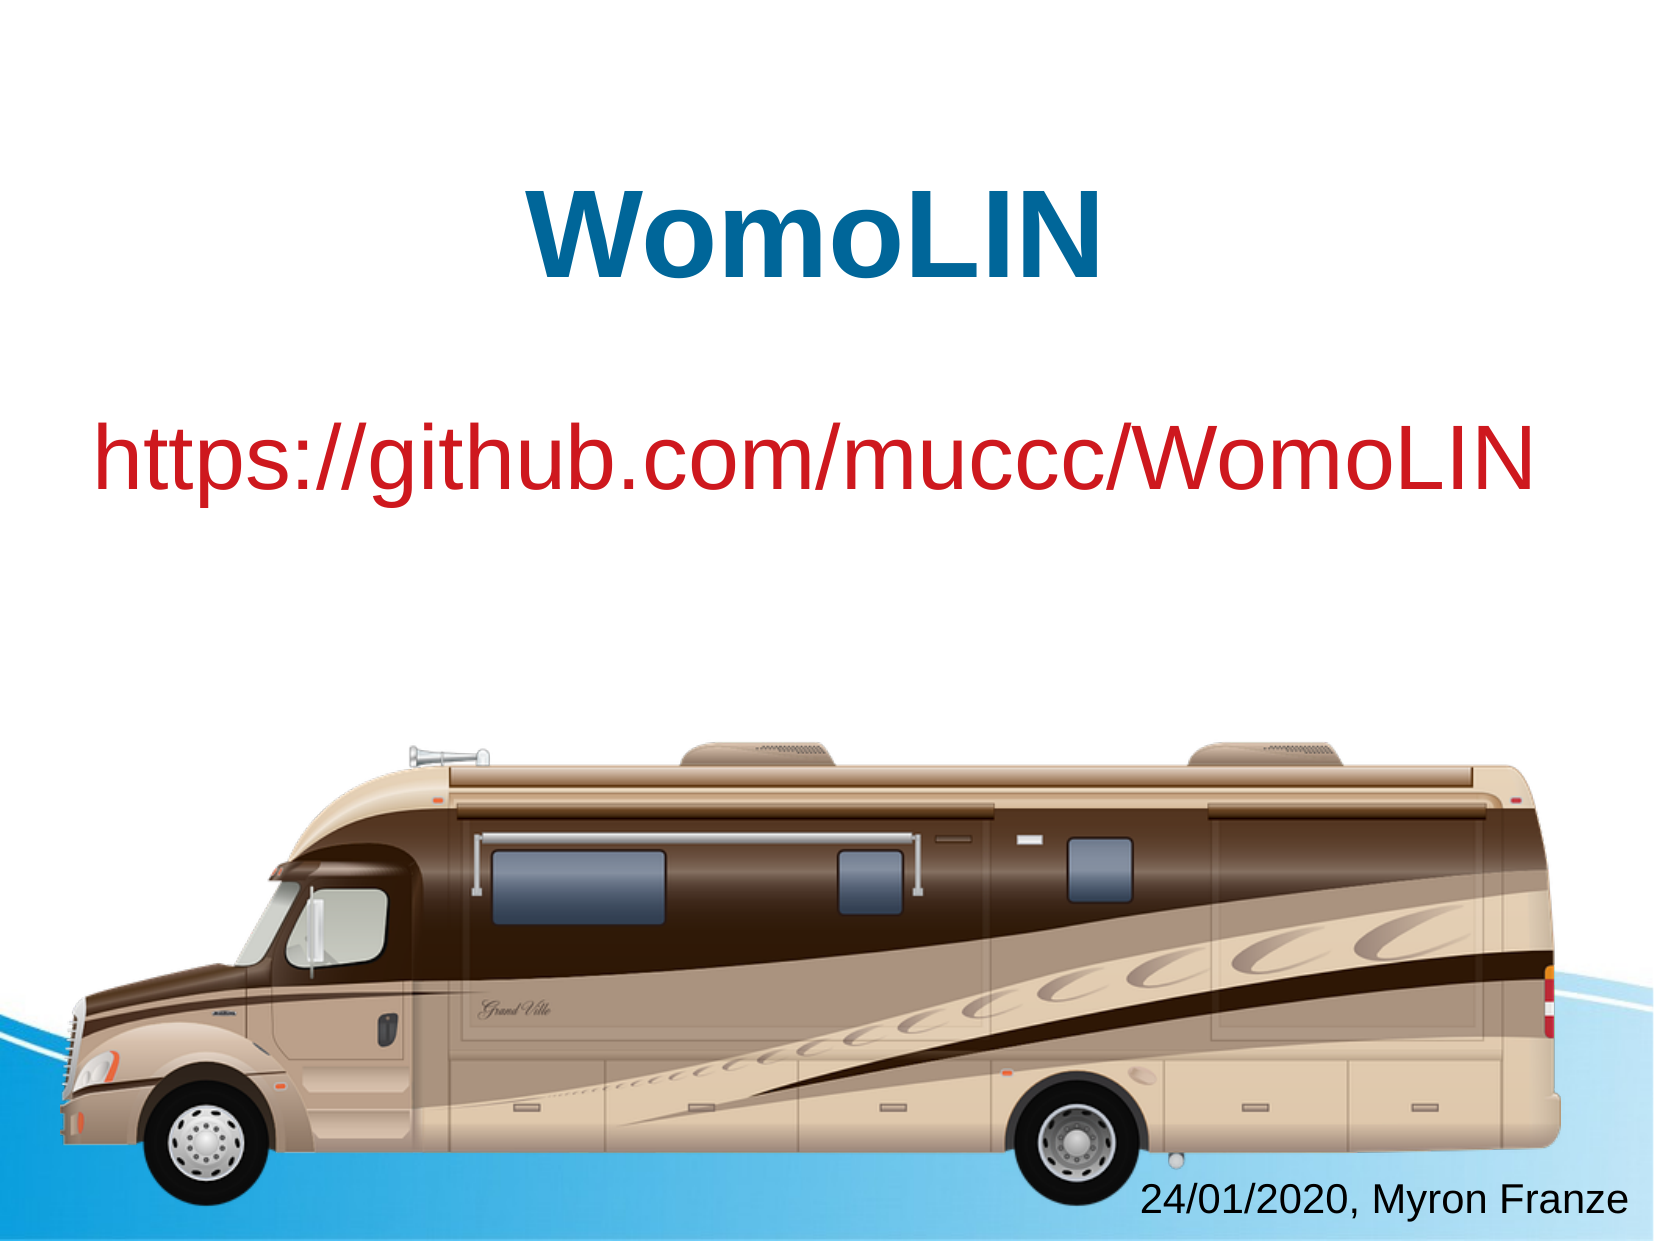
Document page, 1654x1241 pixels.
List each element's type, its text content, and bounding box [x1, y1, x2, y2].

picture [0, 599, 1654, 1241]
text_box 24/01/2020, Myron Franze [1125, 1168, 1645, 1231]
title WomoLIN https://github.com/muccc/WomoLIN [71, 163, 1561, 509]
